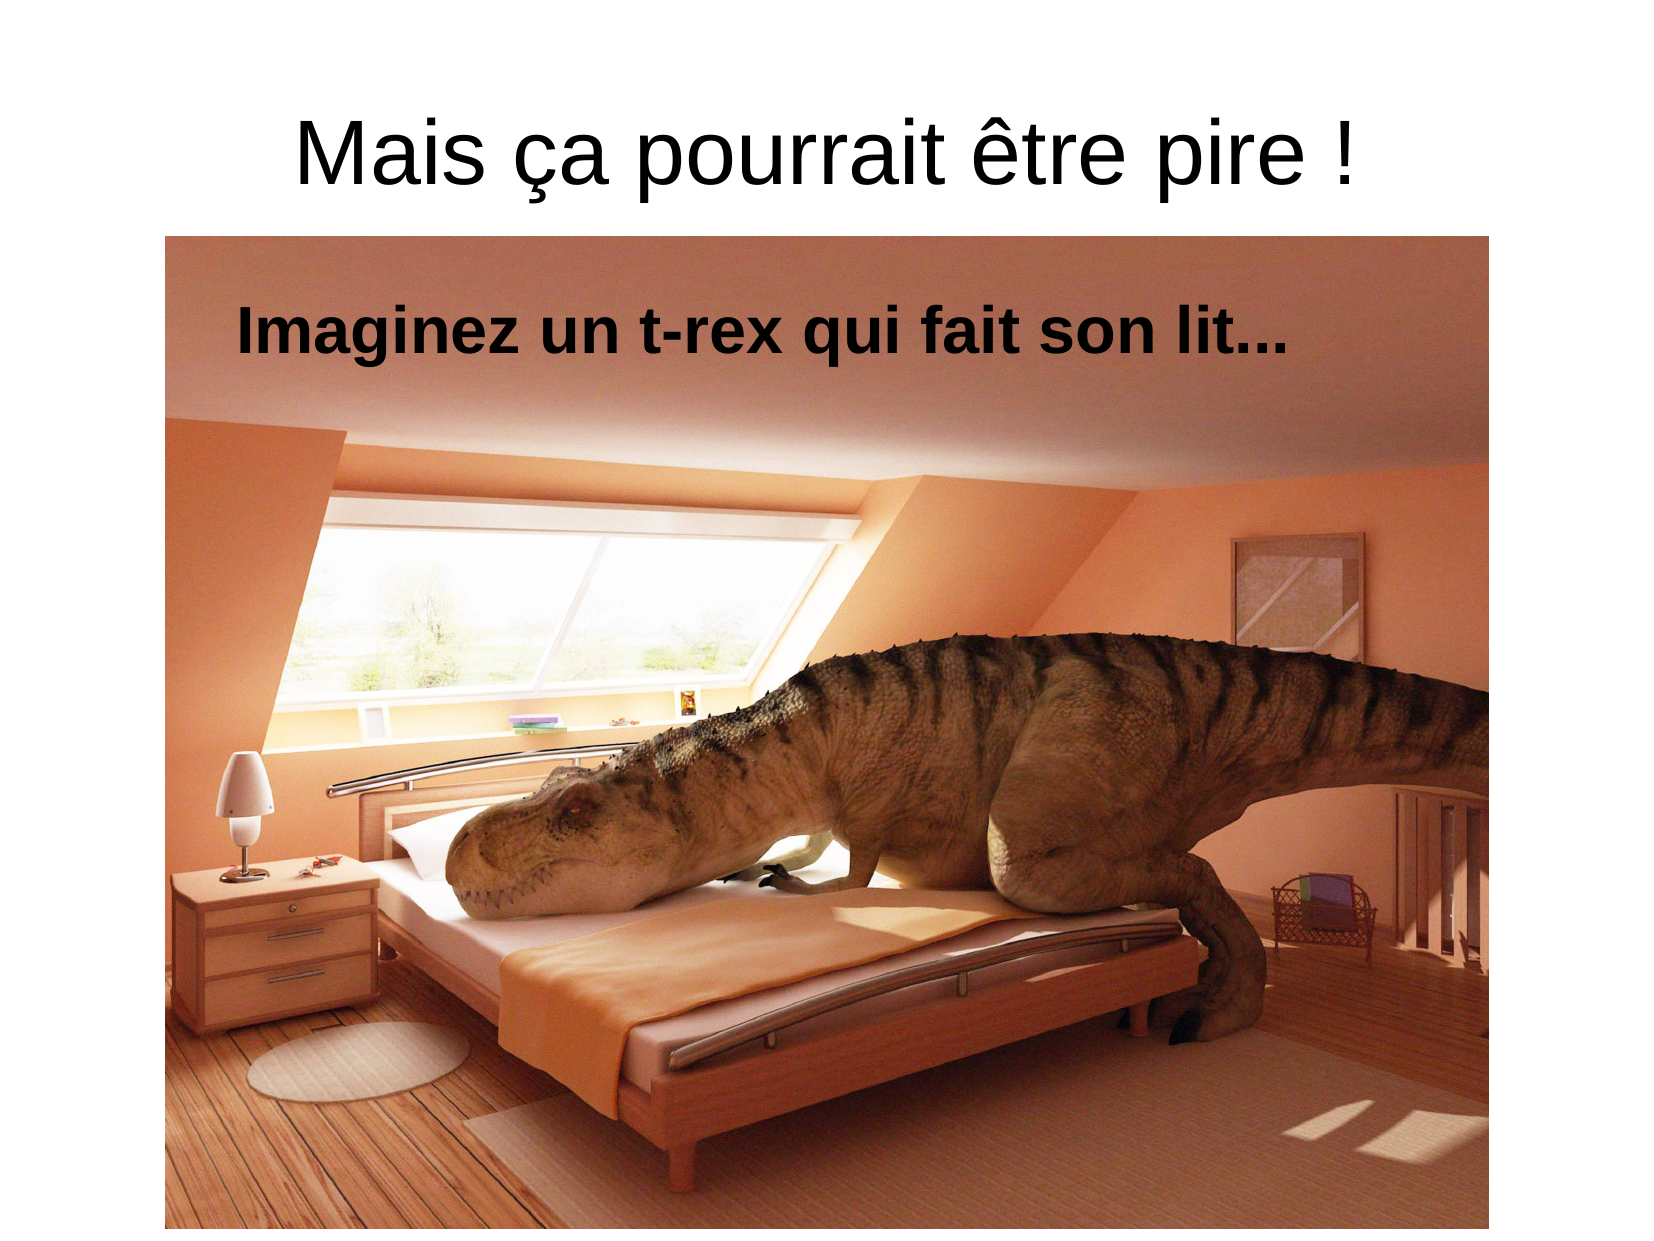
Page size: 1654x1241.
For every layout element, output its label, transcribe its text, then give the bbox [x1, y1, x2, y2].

title Mais ça pourrait être pire ! [82, 49, 1571, 257]
subtitle Imaginez un t-rex qui fait son lit... [200, 106, 1465, 556]
picture [165, 257, 1489, 1229]
